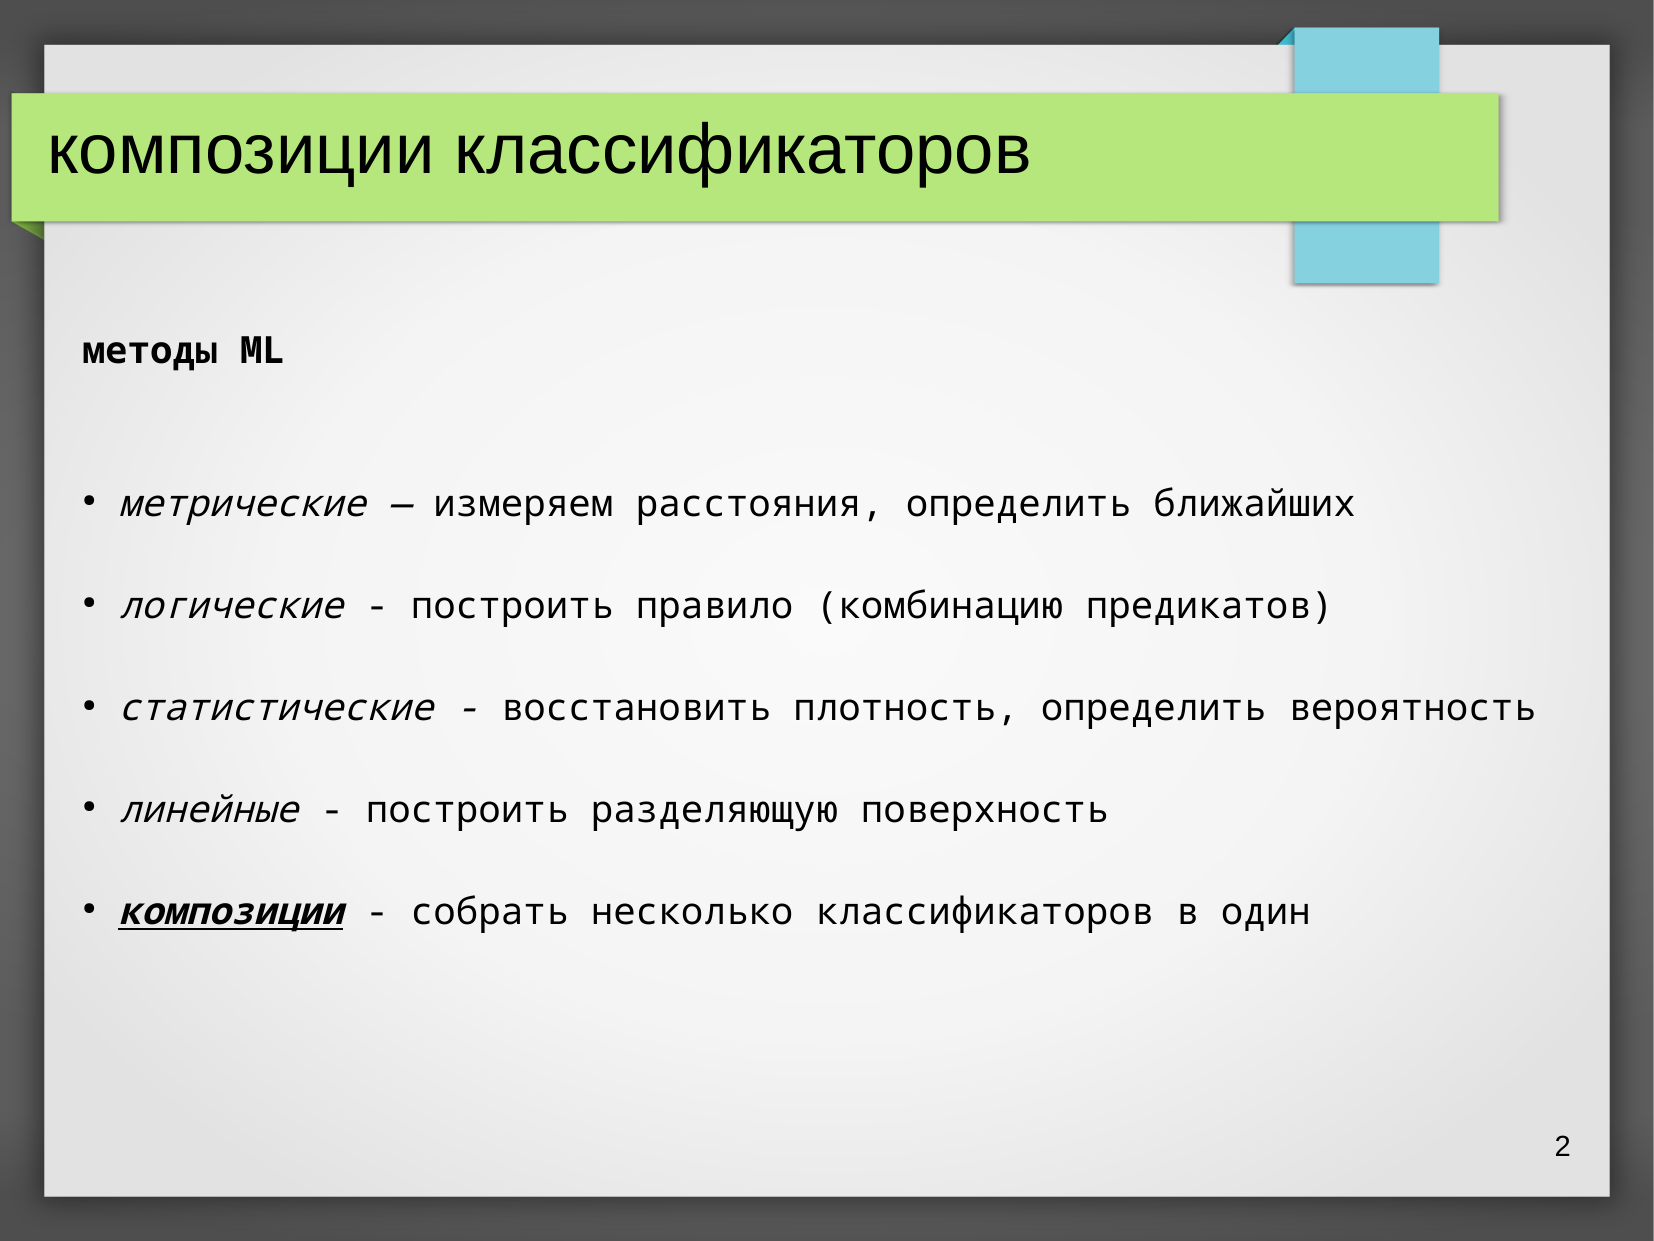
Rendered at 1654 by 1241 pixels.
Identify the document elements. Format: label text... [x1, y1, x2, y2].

text_box методы ML метрические — измеряем расстояния, определить ближайших логические - построить правило (комбинацию предикатов) статистические - восстановить плотность, определить вероятность линейные - построить разделяющую поверхность композиции - собрать несколько классификаторов в один [82, 330, 1548, 929]
title композиции классификаторов [47, 109, 1501, 190]
picture [0, 0, 1654, 1241]
